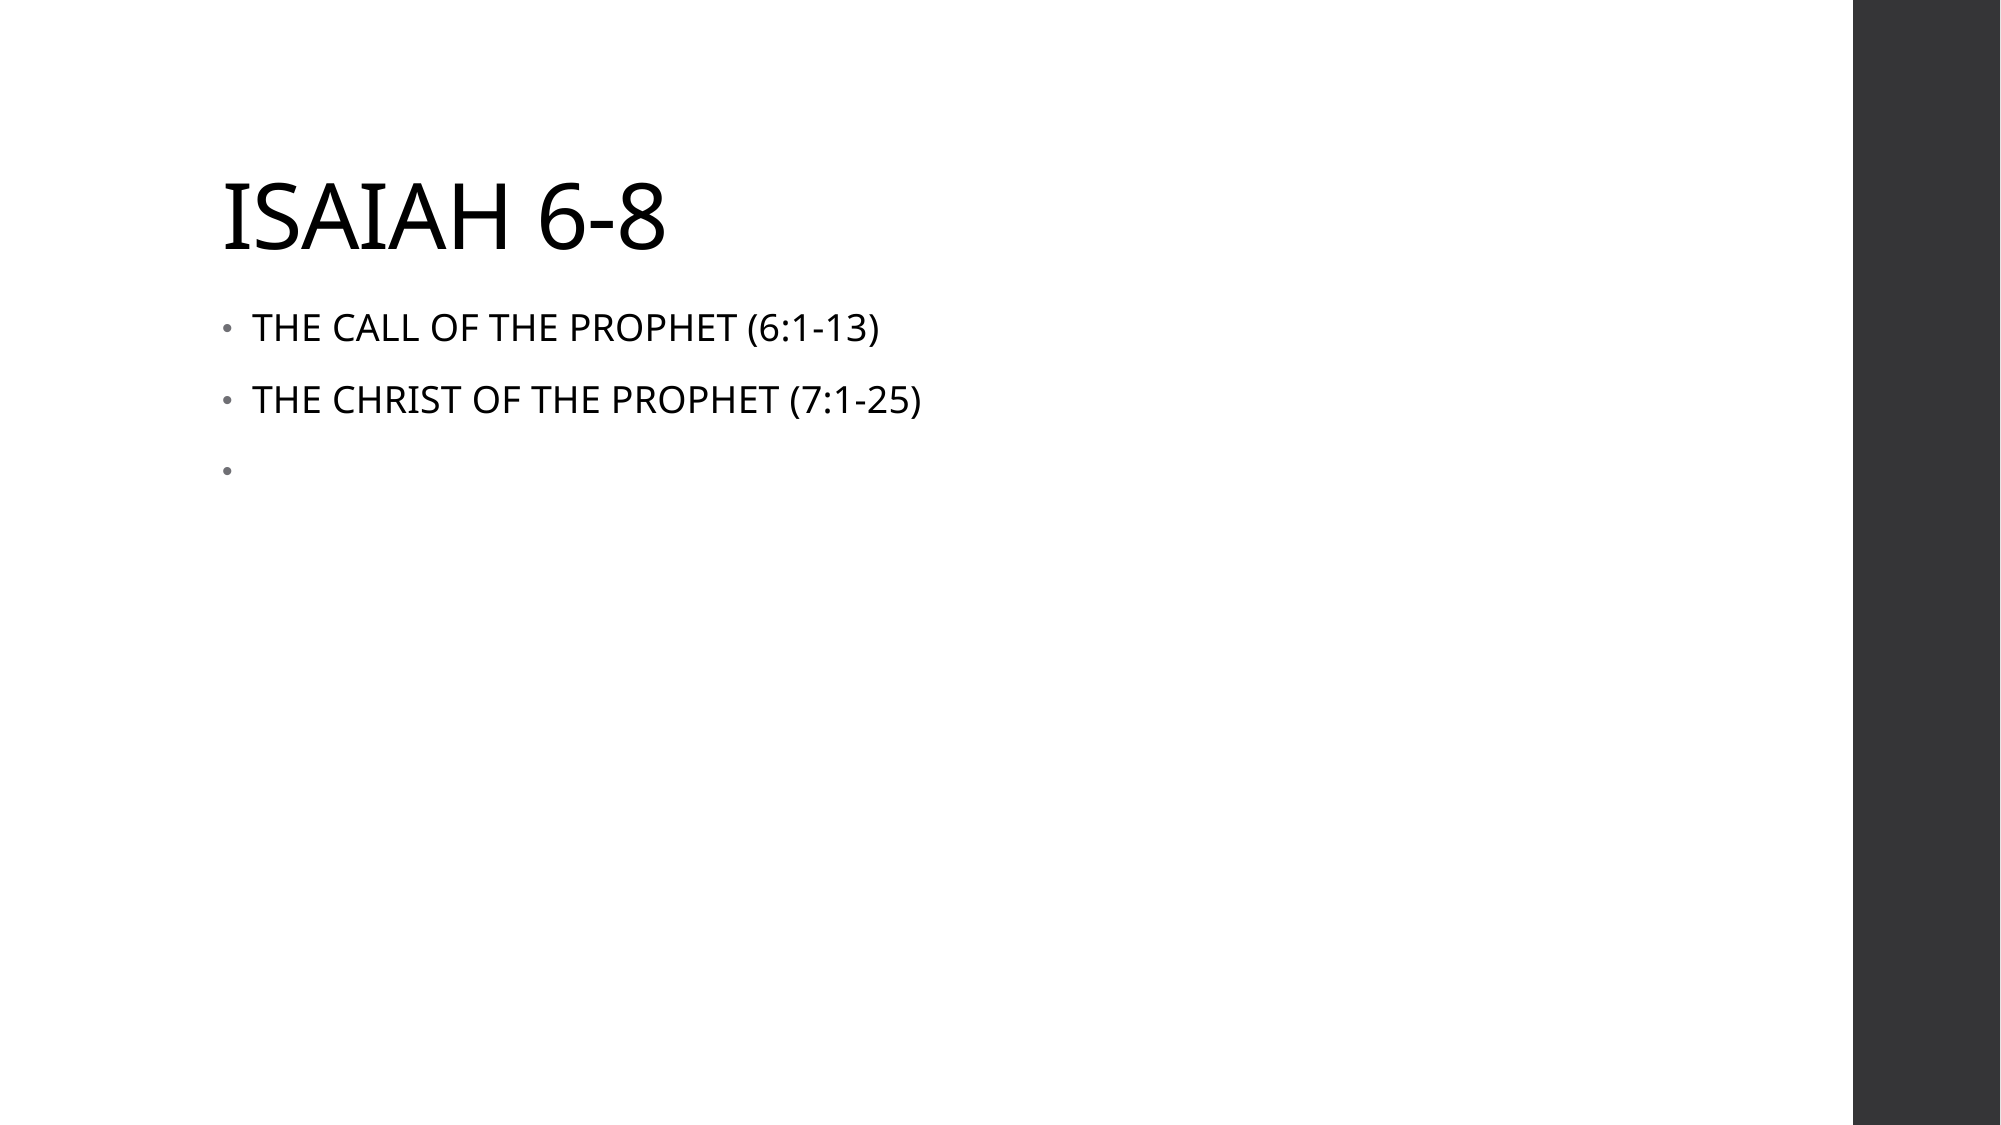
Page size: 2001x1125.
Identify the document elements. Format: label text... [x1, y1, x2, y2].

list THE CALL OF THE PROPHET (6:1-13) THE CHRIST OF THE PROPHET (7:1-25) [206, 299, 1617, 1014]
title ISAIAH 6-8 [206, 60, 1797, 278]
